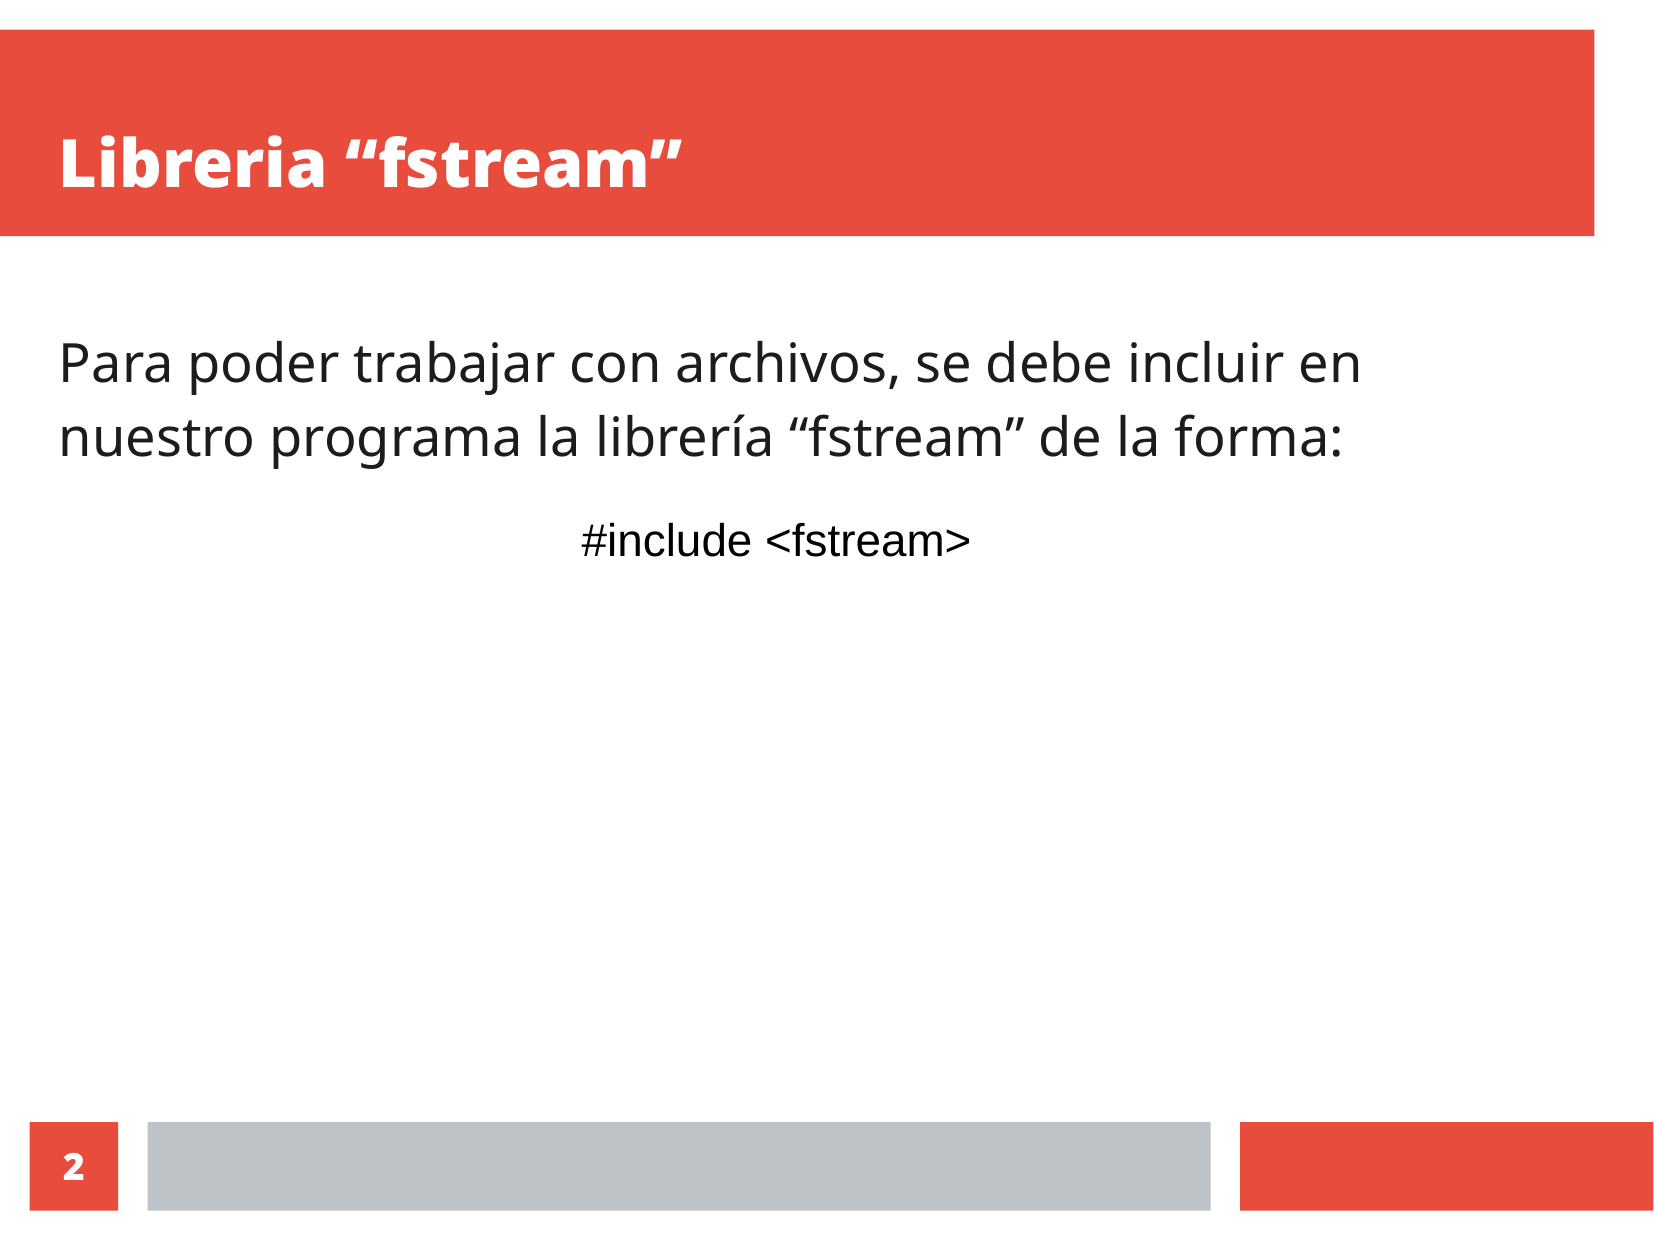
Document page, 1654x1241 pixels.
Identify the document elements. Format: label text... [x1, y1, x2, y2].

text_box #include <fstream> [566, 507, 1654, 574]
list Para poder trabajar con archivos, se debe incluir en nuestro programa la librería “fstream” de la forma: [59, 324, 1565, 1093]
title Libreria “fstream” [59, 59, 1595, 207]
